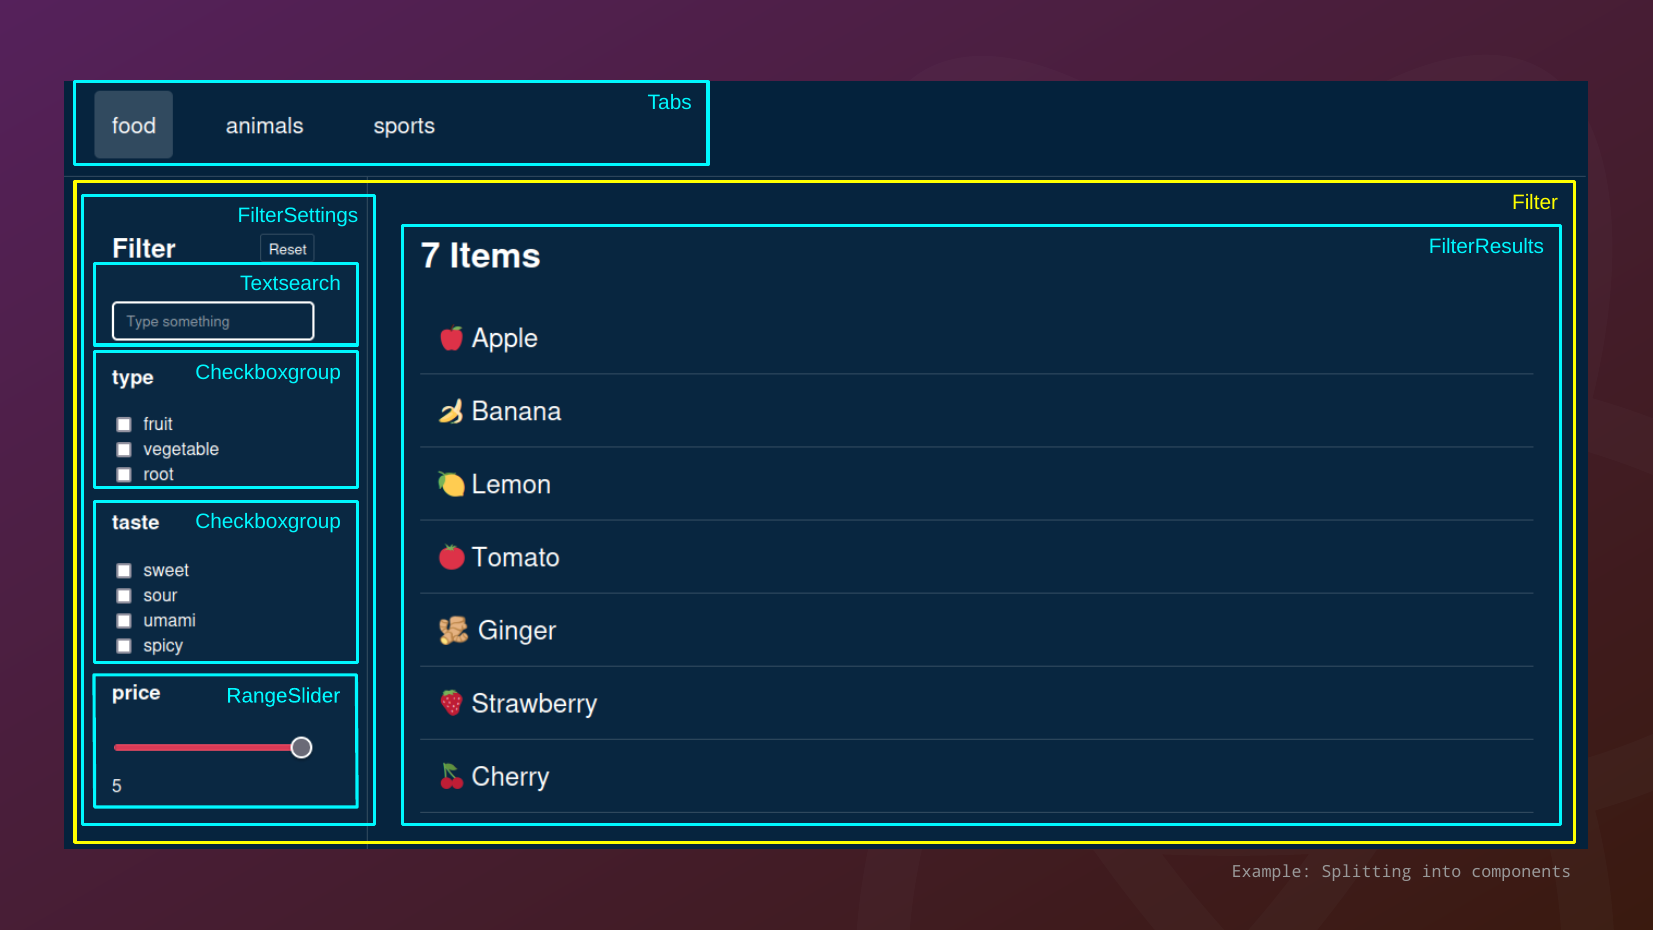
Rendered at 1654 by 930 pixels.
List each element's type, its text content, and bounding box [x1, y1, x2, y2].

text_box RangeSlider [93, 674, 358, 808]
text_box Example: Splitting into components [1162, 854, 1587, 908]
text_box Tabs [74, 81, 709, 165]
text_box Textsearch [94, 263, 358, 345]
picture [64, 81, 1588, 849]
text_box Filter [74, 181, 1575, 843]
text_box FilterResults [402, 225, 1561, 825]
text_box Checkboxgroup [94, 501, 358, 663]
text_box FilterSettings [82, 195, 375, 825]
text_box Checkboxgroup [94, 351, 358, 488]
